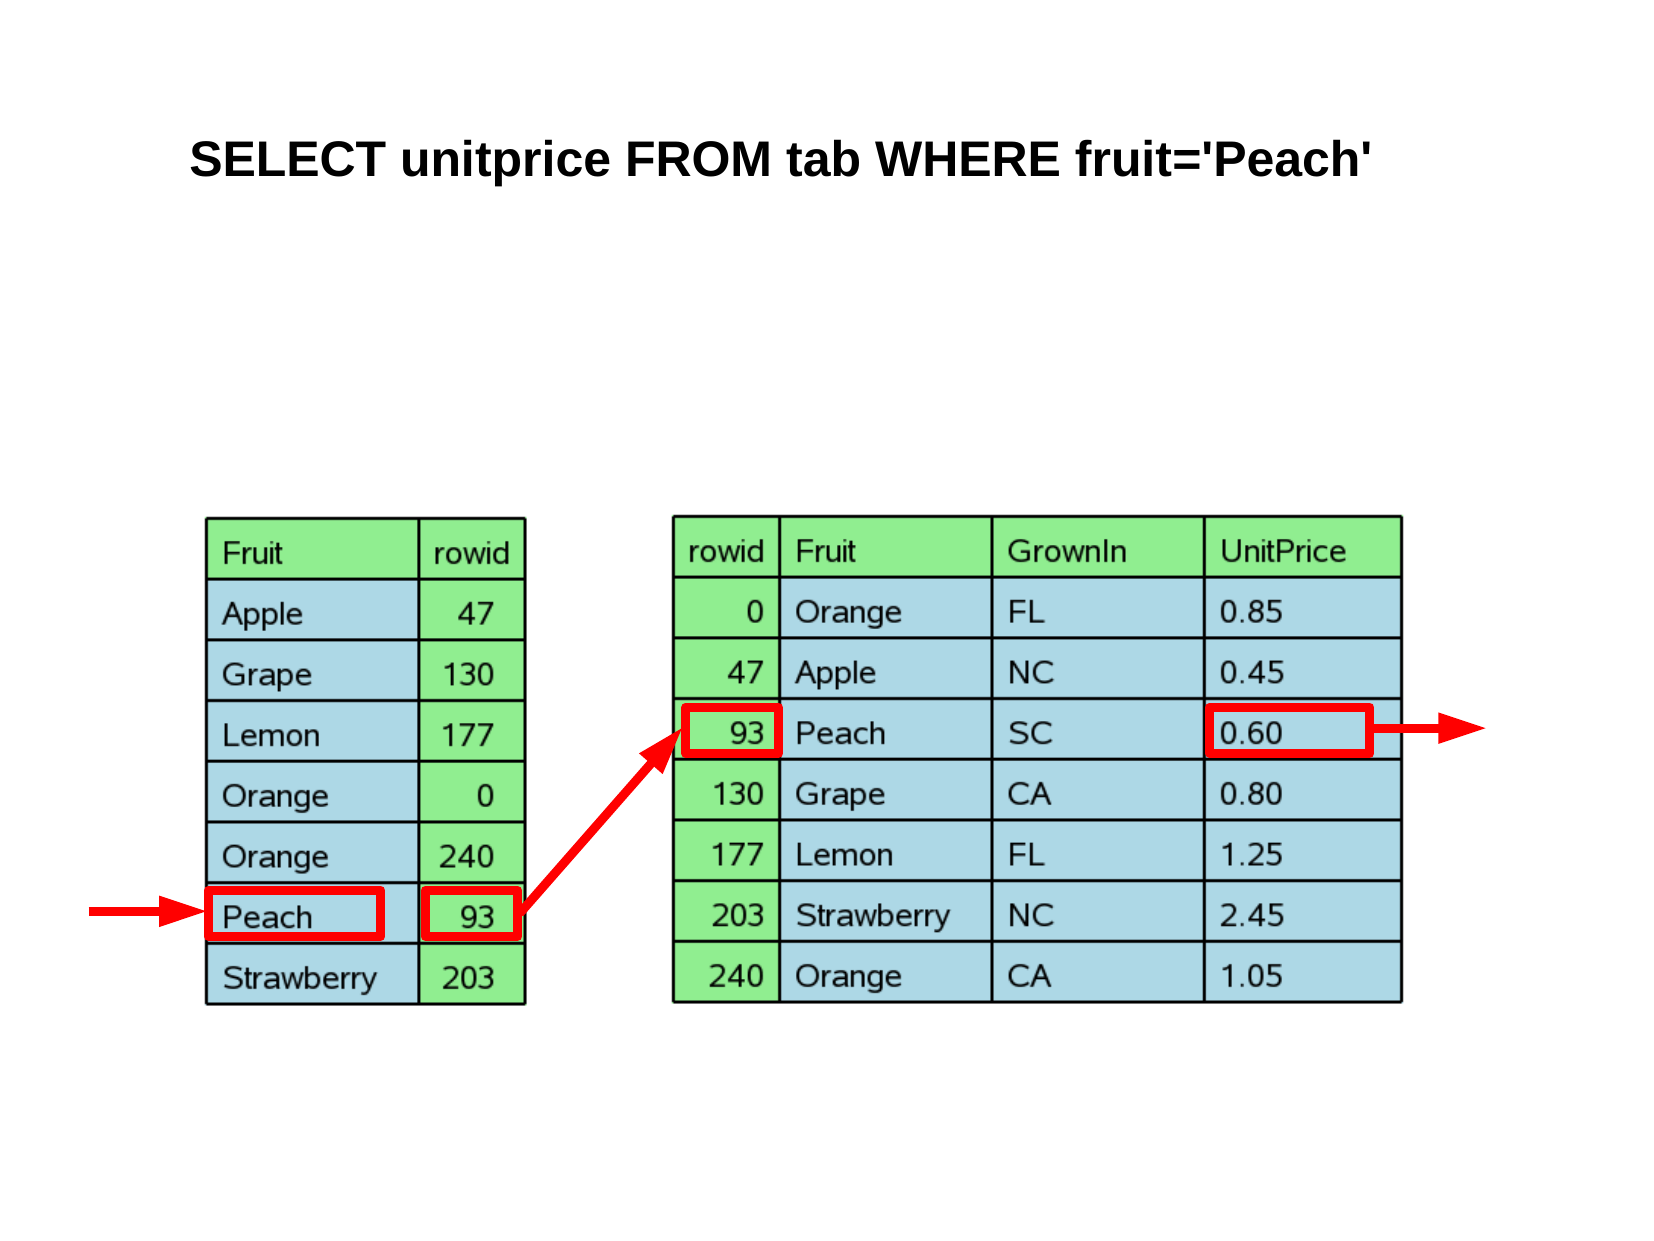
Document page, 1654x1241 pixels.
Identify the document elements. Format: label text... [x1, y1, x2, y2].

picture [213, 895, 376, 932]
picture [430, 895, 513, 932]
text_box SELECT unitprice FROM tab WHERE fruit='Peach' [174, 124, 1389, 197]
picture [190, 502, 542, 1021]
picture [1214, 712, 1365, 749]
picture [690, 712, 774, 749]
picture [657, 500, 1417, 1019]
